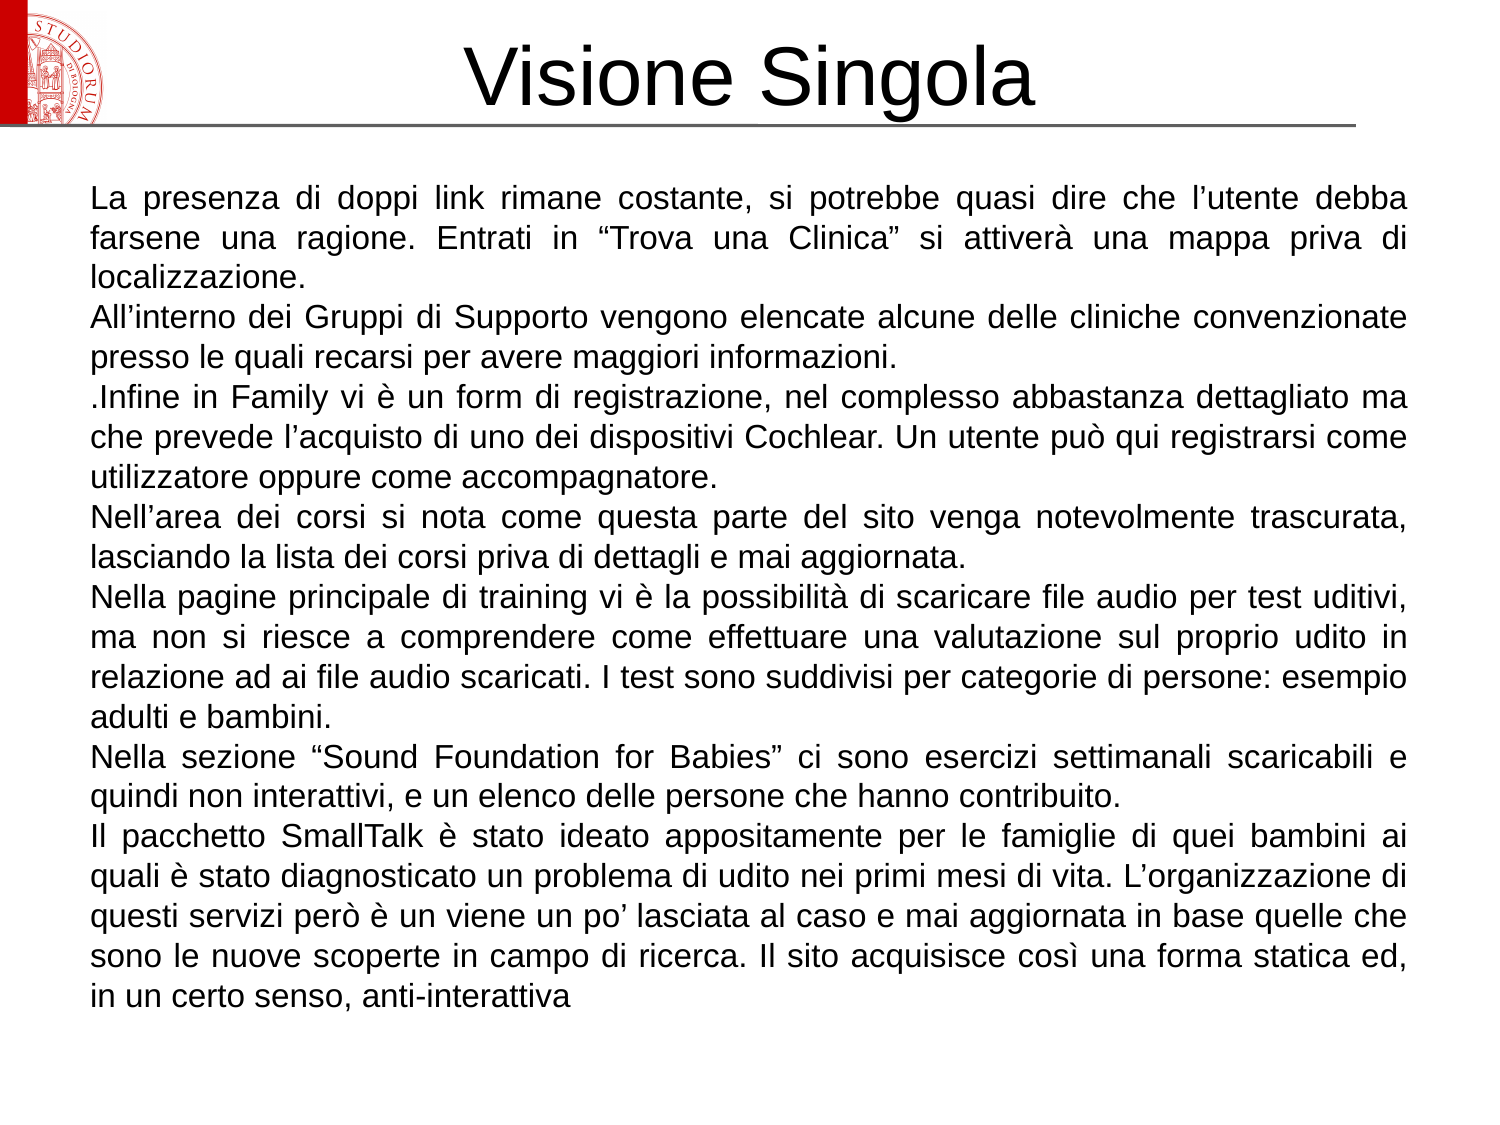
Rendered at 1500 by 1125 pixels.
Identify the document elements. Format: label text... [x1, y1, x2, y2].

list La presenza di doppi link rimane costante, si potrebbe quasi dire che l’utente debba farsene una ragione. Entrati in “Trova una Clinica” si attiverà una mappa priva di localizzazione. All’interno dei Gruppi di Supporto vengono elencate alcune delle cliniche convenzionate presso le quali recarsi per avere maggiori informazioni. .Infine in Family vi è un form di registrazione, nel complesso abbastanza dettagliato ma che prevede l’acquisto di uno dei dispositivi Cochlear. Un utente può qui registrarsi come utilizzatore oppure come accompagnatore. Nell’area dei corsi si nota come questa parte del sito venga notevolmente trascurata, lasciando la lista dei corsi priva di dettagli e mai aggiornata. Nella pagine principale di training vi è la possibilità di scaricare file audio per test uditivi, ma non si riesce a comprendere come effettuare una valutazione sul proprio udito in relazione ad ai file audio scaricati. I test sono suddivisi per categorie di persone: esempio adulti e bambini. Nella sezione “Sound Foundation for Babies” ci sono esercizi settimanali scaricabili e quindi non interattivi, e un elenco delle persone che hanno contribuito. Il pacchetto SmallTalk è stato ideato appositamente per le famiglie di quei bambini ai quali è stato diagnosticato un problema di udito nei primi mesi di vita. L’organizzazione di questi servizi però è un viene un po’ lasciata al caso e mai aggiornata in base quelle che sono le nuove scoperte in campo di ricerca. Il sito acquisisce così una forma statica ed, in un certo senso, anti-interattiva [75, 160, 1425, 1005]
picture [28, 11, 107, 123]
title Visione Singola [75, 7, 1425, 114]
